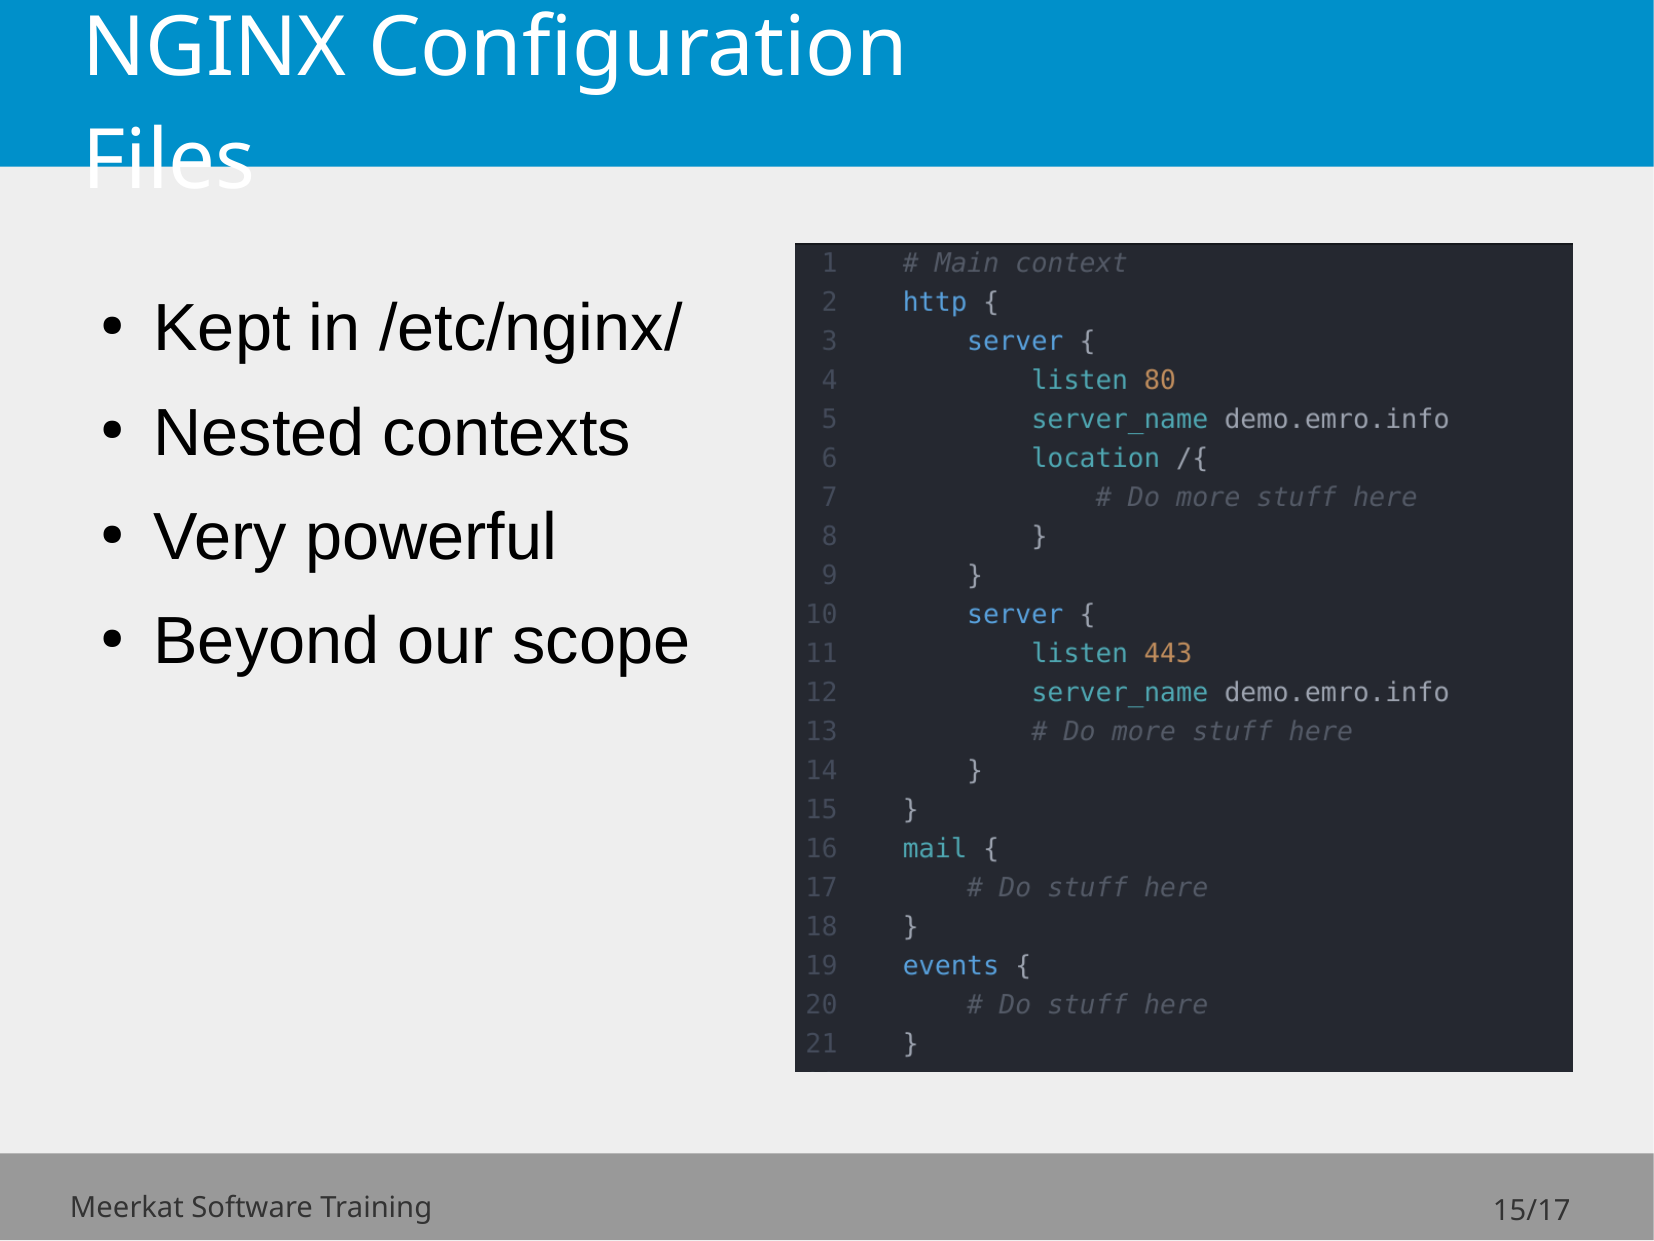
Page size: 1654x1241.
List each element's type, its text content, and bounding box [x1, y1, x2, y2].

title NGINX Configuration Files [82, 0, 1087, 204]
picture [795, 243, 1573, 1072]
list Kept in /etc/nginx/ Nested contexts Very powerful Beyond our scope [82, 290, 795, 1010]
